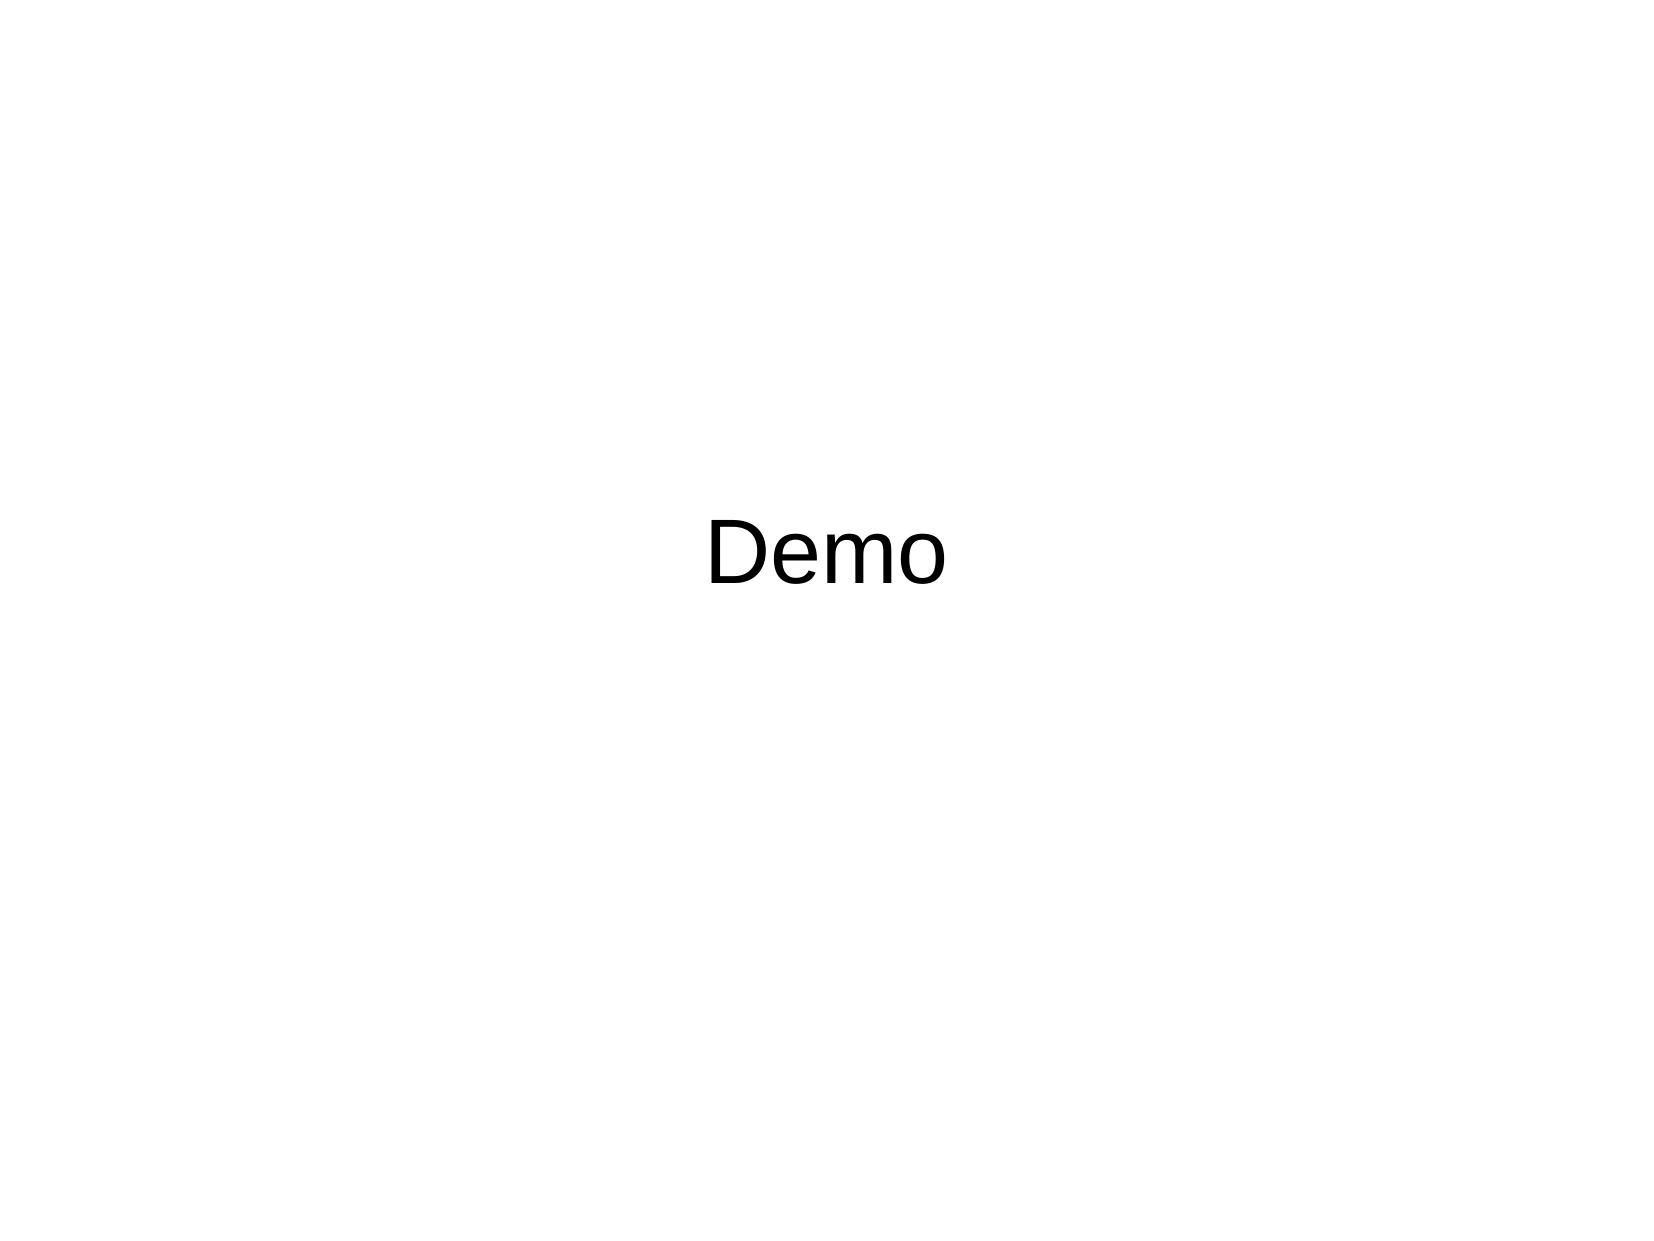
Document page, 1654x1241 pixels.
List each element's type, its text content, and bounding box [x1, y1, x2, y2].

title Demo [82, 448, 1571, 656]
